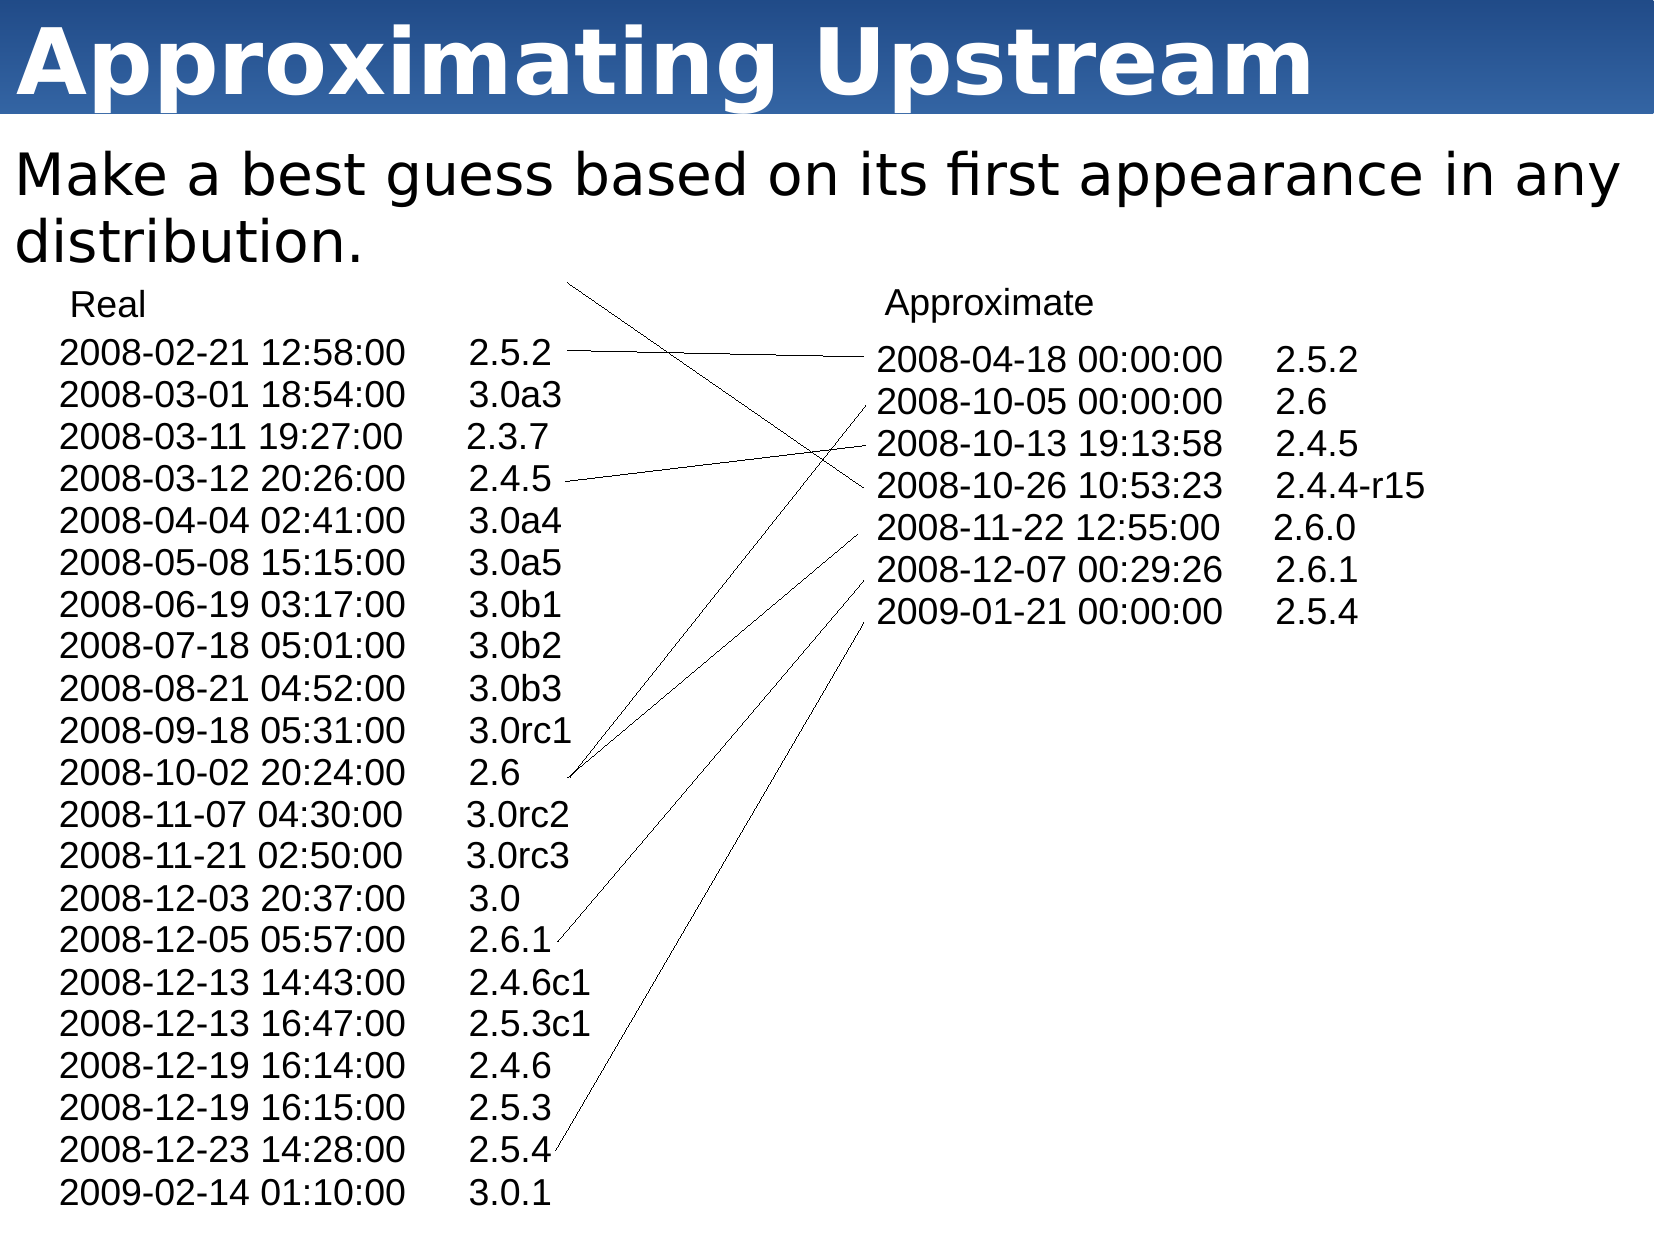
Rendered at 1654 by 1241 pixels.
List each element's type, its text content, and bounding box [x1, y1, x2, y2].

text_box 2008-02-21 12:58:00 2.5.2 2008-03-01 18:54:00 3.0a3 2008-03-11 19:27:00 2.3.7 2008-03-12 20:26:00 2.4.5 2008-04-04 02:41:00 3.0a4 2008-05-08 15:15:00 3.0a5 2008-06-19 03:17:00 3.0b1 2008-07-18 05:01:00 3.0b2 2008-08-21 04:52:00 3.0b3 2008-09-18 05:31:00 3.0rc1 2008-10-02 20:24:00 2.6 2008-11-07 04:30:00 3.0rc2 2008-11-21 02:50:00 3.0rc3 2008-12-03 20:37:00 3.0 2008-12-05 05:57:00 2.6.1 2008-12-13 14:43:00 2.4.6c1 2008-12-13 16:47:00 2.5.3c1 2008-12-19 16:14:00 2.4.6 2008-12-19 16:15:00 2.5.3 2008-12-23 14:28:00 2.5.4 2009-02-14 01:10:00 3.0.1 [44, 323, 651, 1221]
text_box Approximating Upstream [1, 2, 1333, 124]
text_box [0, 0, 1654, 114]
text_box Make a best guess based on its first appearance in any distribution. [0, 133, 1654, 285]
text_box 2008-04-18 00:00:00 2.5.2 2008-10-05 00:00:00 2.6 2008-10-13 19:13:58 2.4.5 2008-10-26 10:53:23 2.4.4-r15 2008-11-22 12:55:00 2.6.0 2008-12-07 00:29:26 2.6.1 2009-01-21 00:00:00 2.5.4 [861, 331, 1603, 641]
text_box Approximate [869, 274, 1110, 332]
text_box Real [54, 276, 162, 334]
